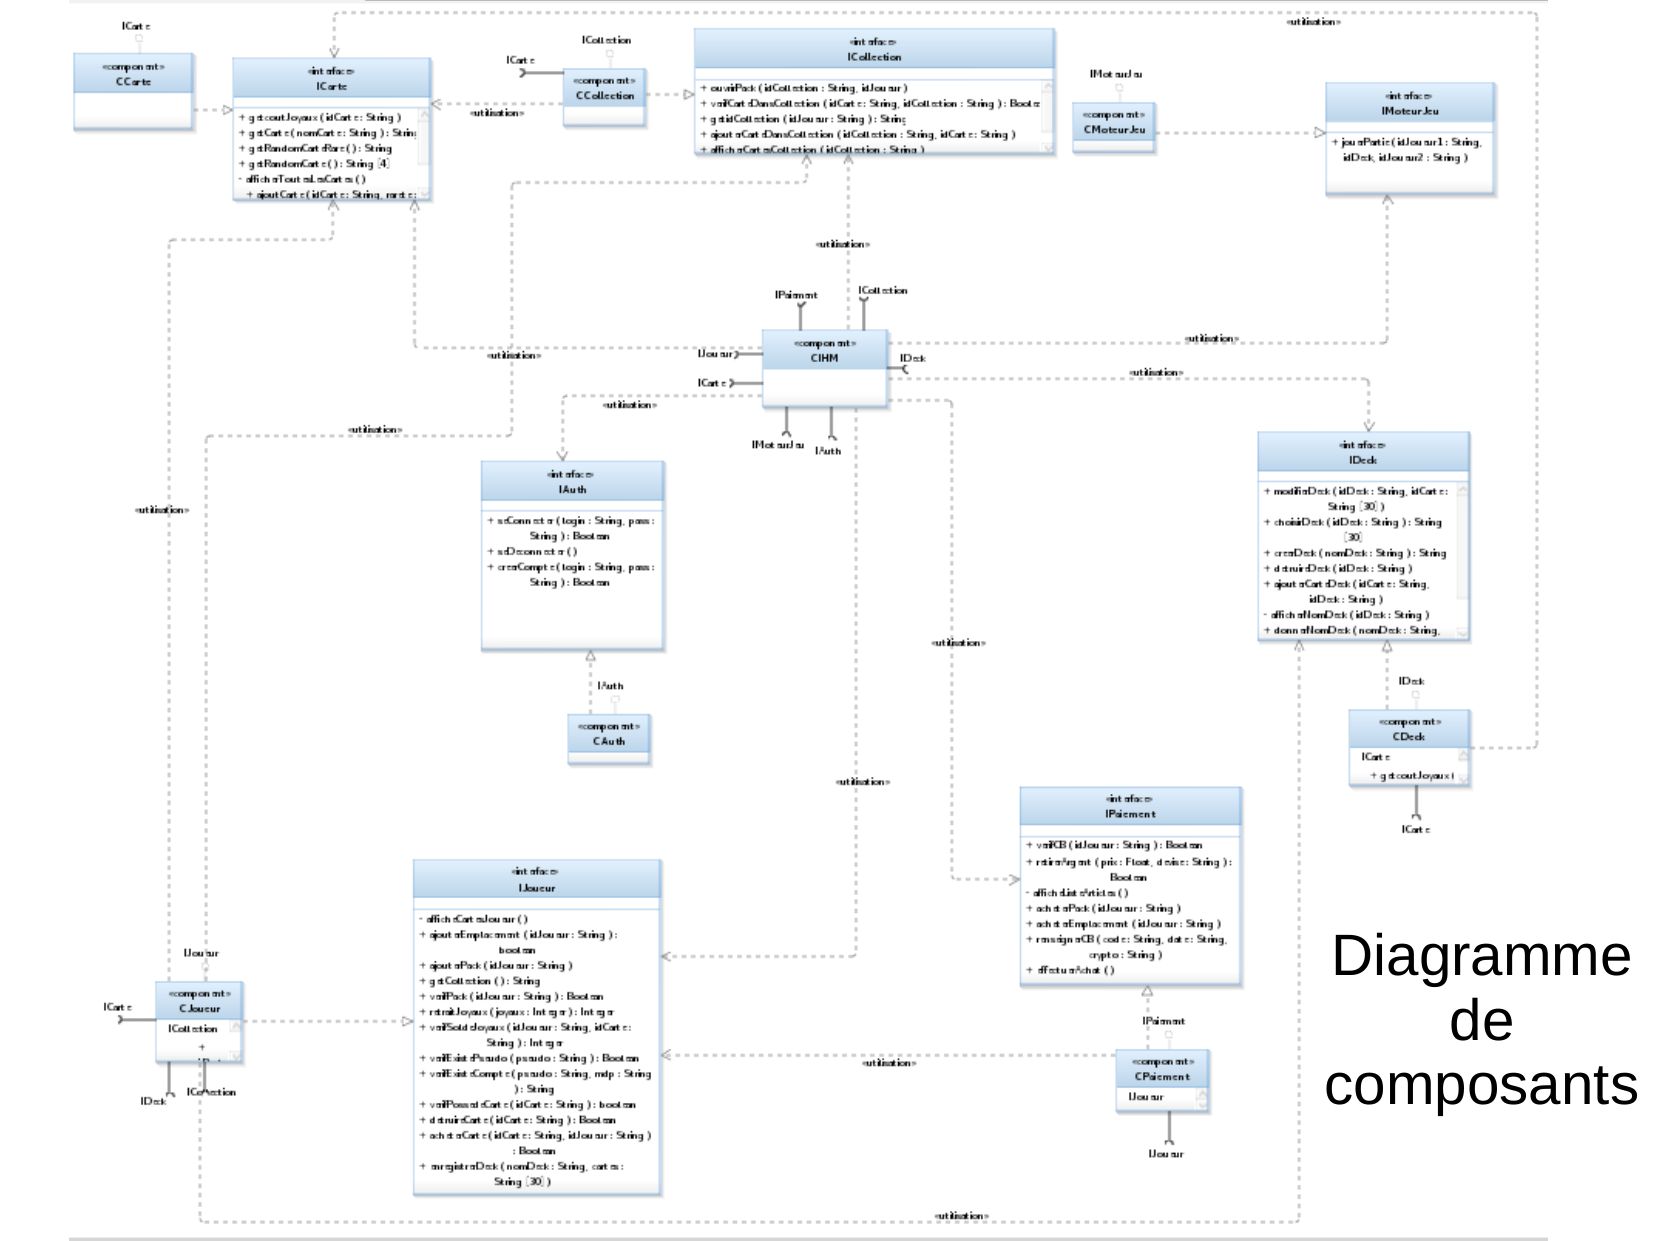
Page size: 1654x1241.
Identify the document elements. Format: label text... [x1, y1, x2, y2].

title Diagramme de composants [1322, 870, 1642, 1170]
picture [69, 0, 1548, 1241]
